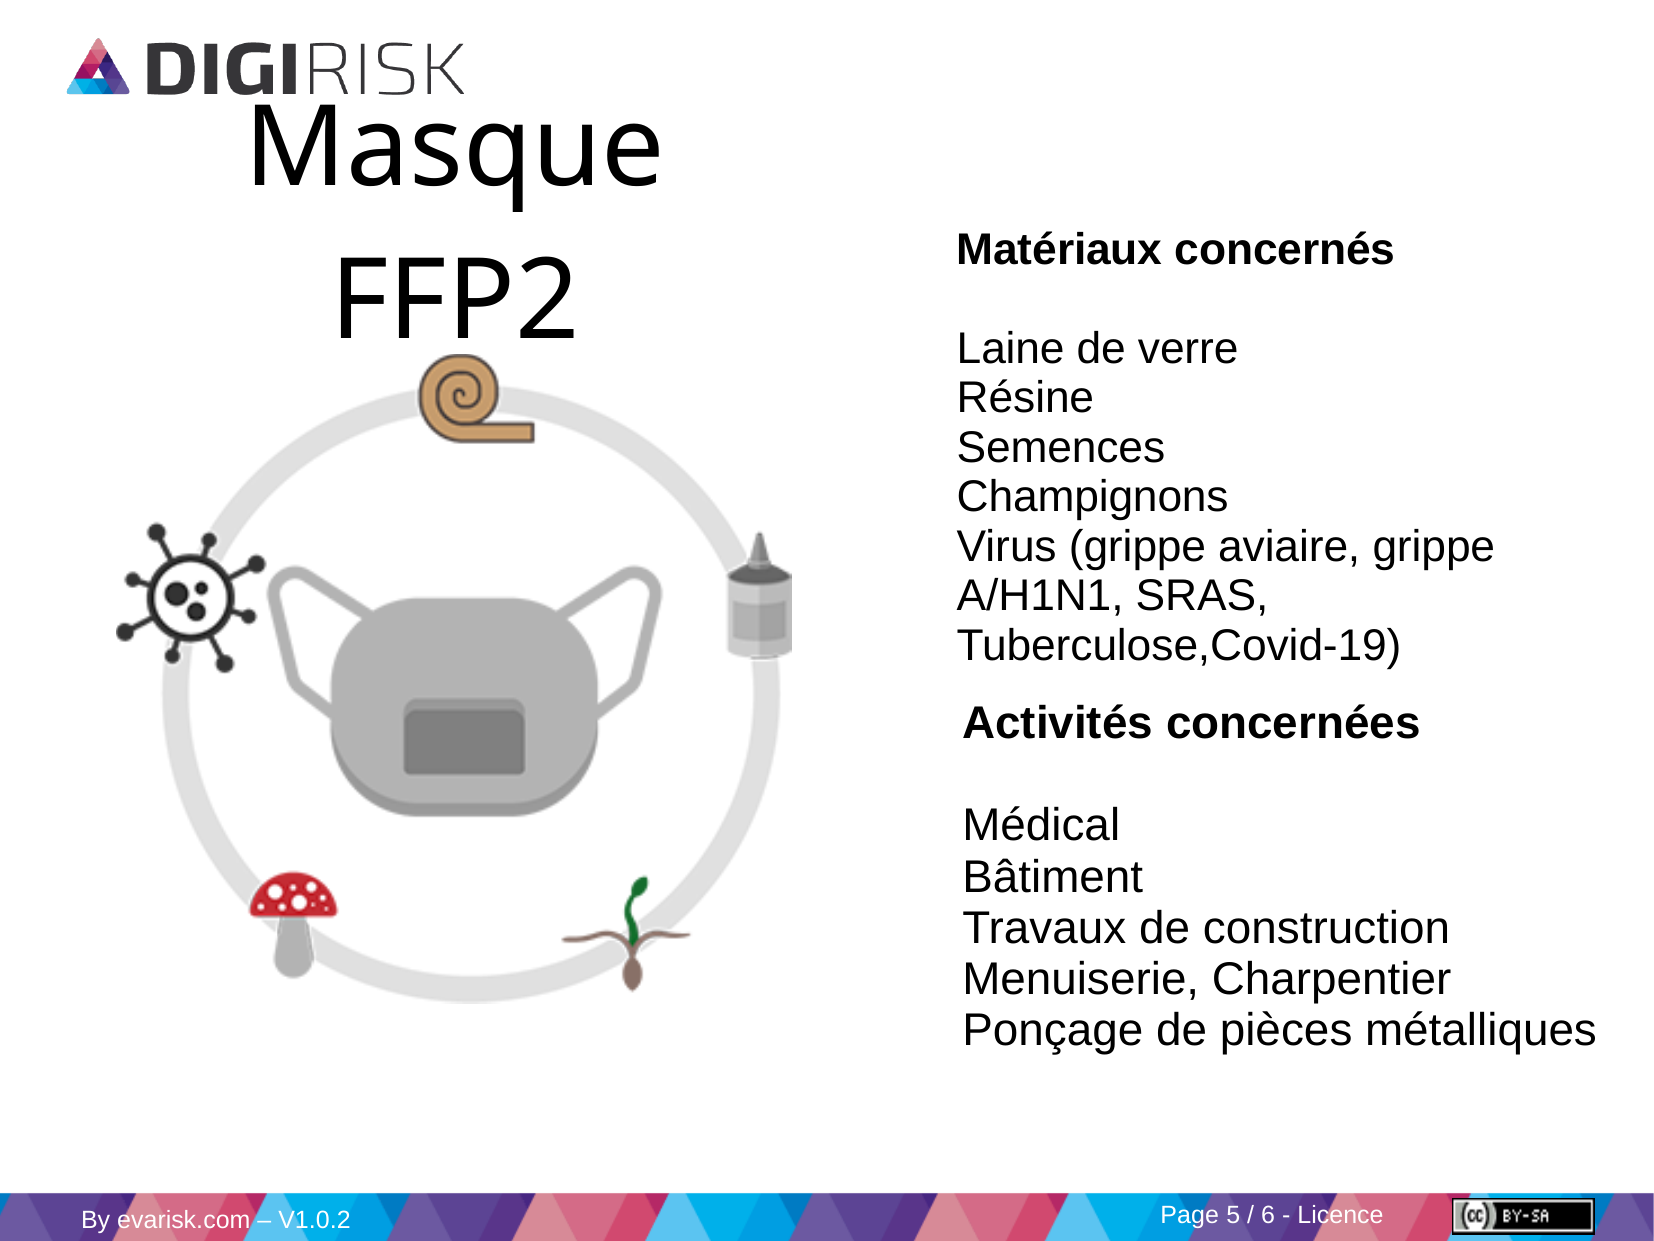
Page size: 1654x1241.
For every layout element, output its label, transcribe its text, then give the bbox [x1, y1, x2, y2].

picture [116, 354, 792, 1004]
title Masque FFP2 [124, 129, 786, 308]
list Matériaux concernés Laine de verre Résine Semences Champignons Virus (grippe aviaire, grippe A/H1N1, SRAS, Tuberculose,Covid-19) [956, 224, 1560, 674]
list Activités concernées Médical Bâtiment Travaux de construction Menuiserie, Charpentier Ponçage de pièces métalliques [962, 696, 1607, 1111]
picture [0, 1175, 1654, 1241]
picture [1194, 1211, 1201, 1226]
picture [64, 35, 464, 95]
